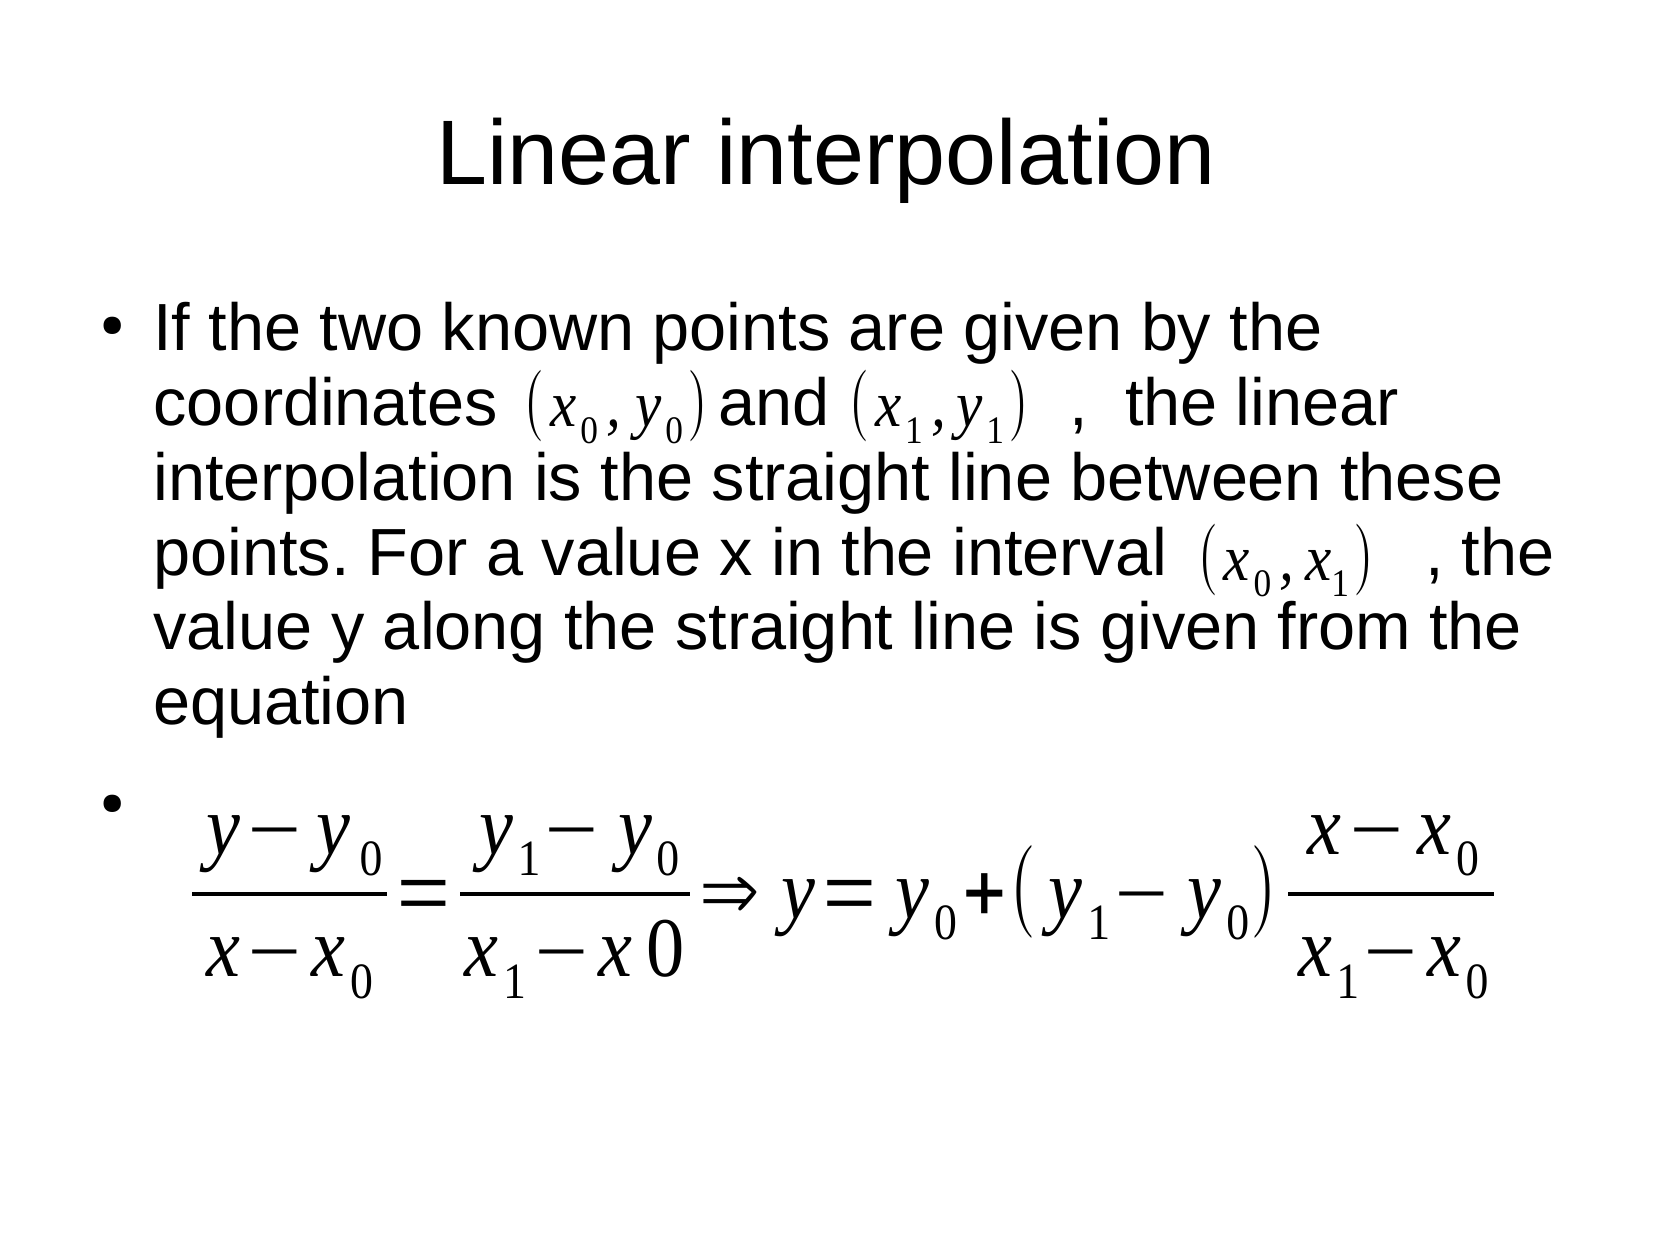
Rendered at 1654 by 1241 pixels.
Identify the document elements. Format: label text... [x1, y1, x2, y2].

title Linear interpolation [82, 49, 1571, 257]
list If the two known points are given by the coordinates and , the linear interpolation is the straight line between these points. For a value x in the interval , the value y along the straight line is given from the equation [82, 290, 1571, 1010]
chart [510, 365, 721, 451]
chart [1183, 519, 1387, 604]
chart [168, 780, 1516, 1010]
chart [834, 365, 1043, 451]
